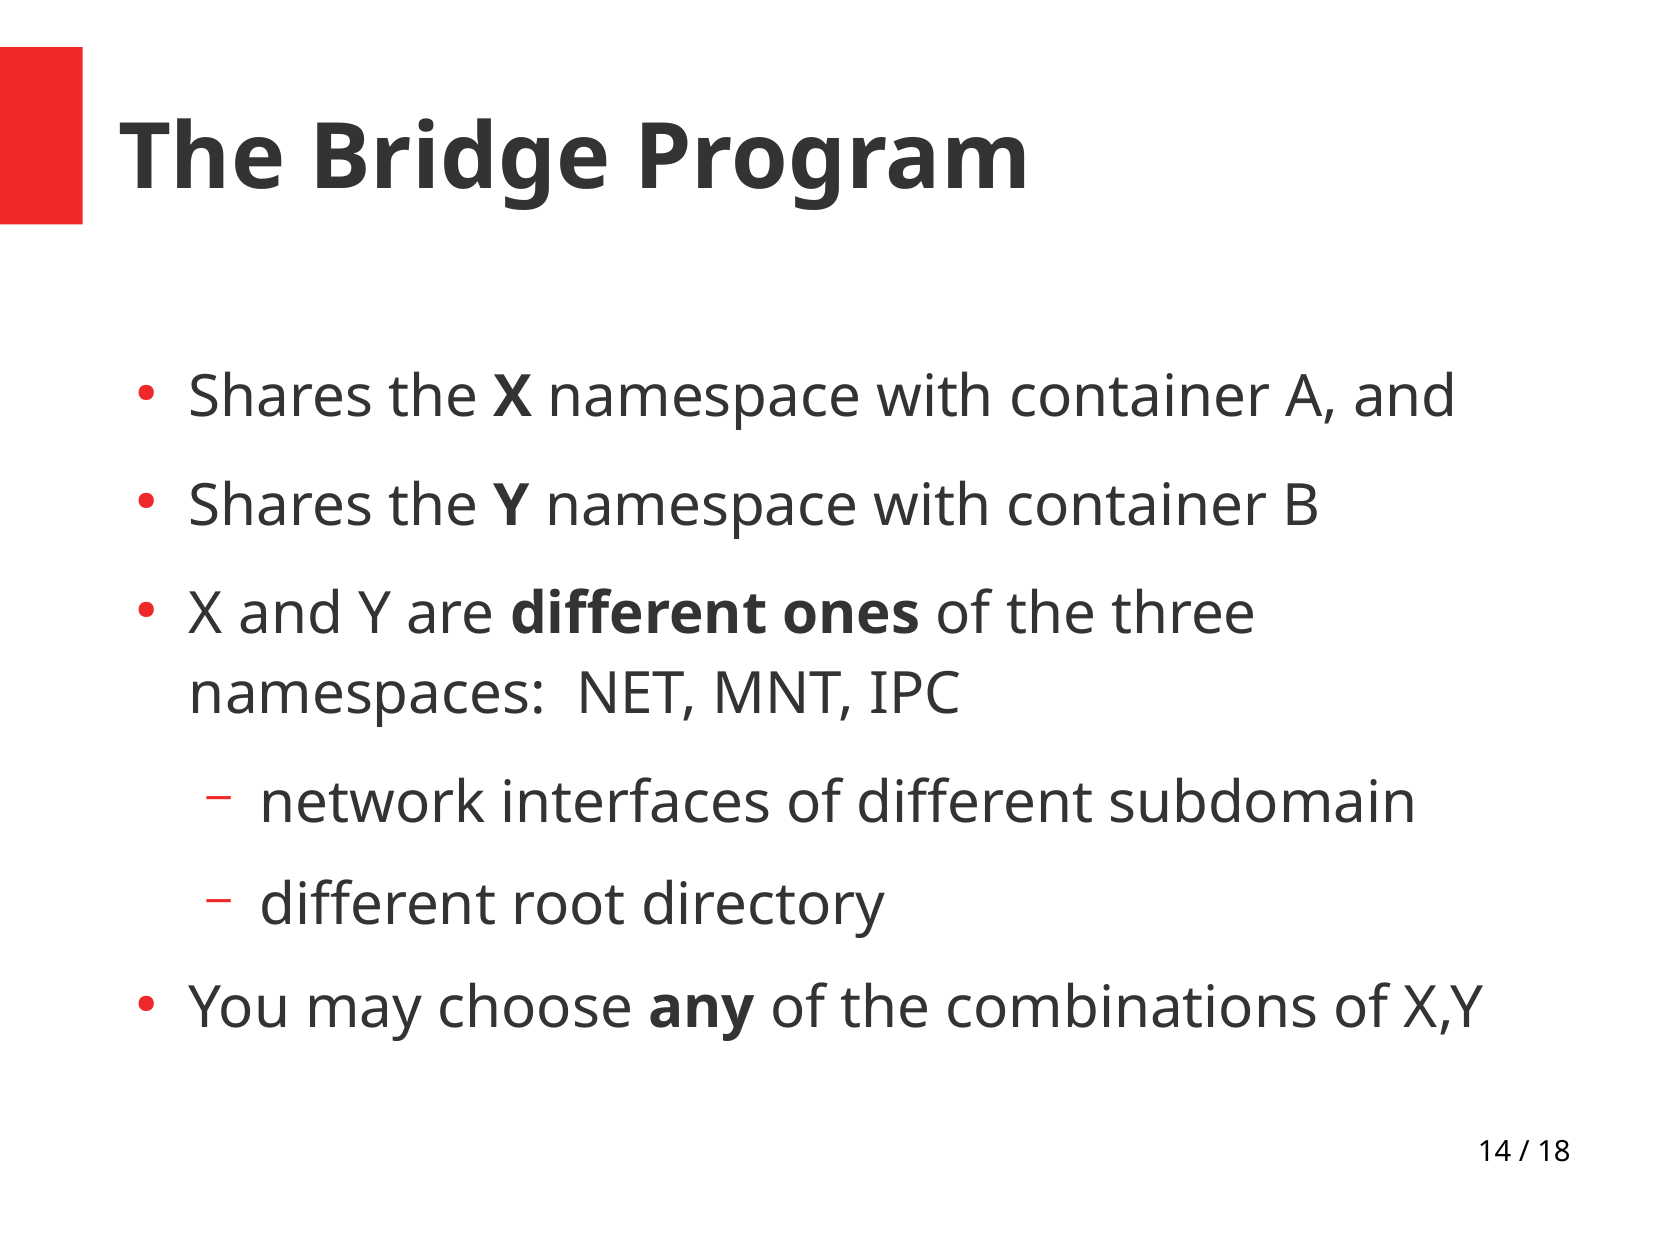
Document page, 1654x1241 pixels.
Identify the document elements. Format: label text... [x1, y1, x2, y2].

list Shares the X namespace with container A, and Shares the Y namespace with container B X and Y are different ones of the three namespaces: NET, MNT, IPC network interfaces of different subdomain different root directory You may choose any of the combinations of X,Y [118, 354, 1536, 1074]
title The Bridge Program [118, 17, 1619, 289]
